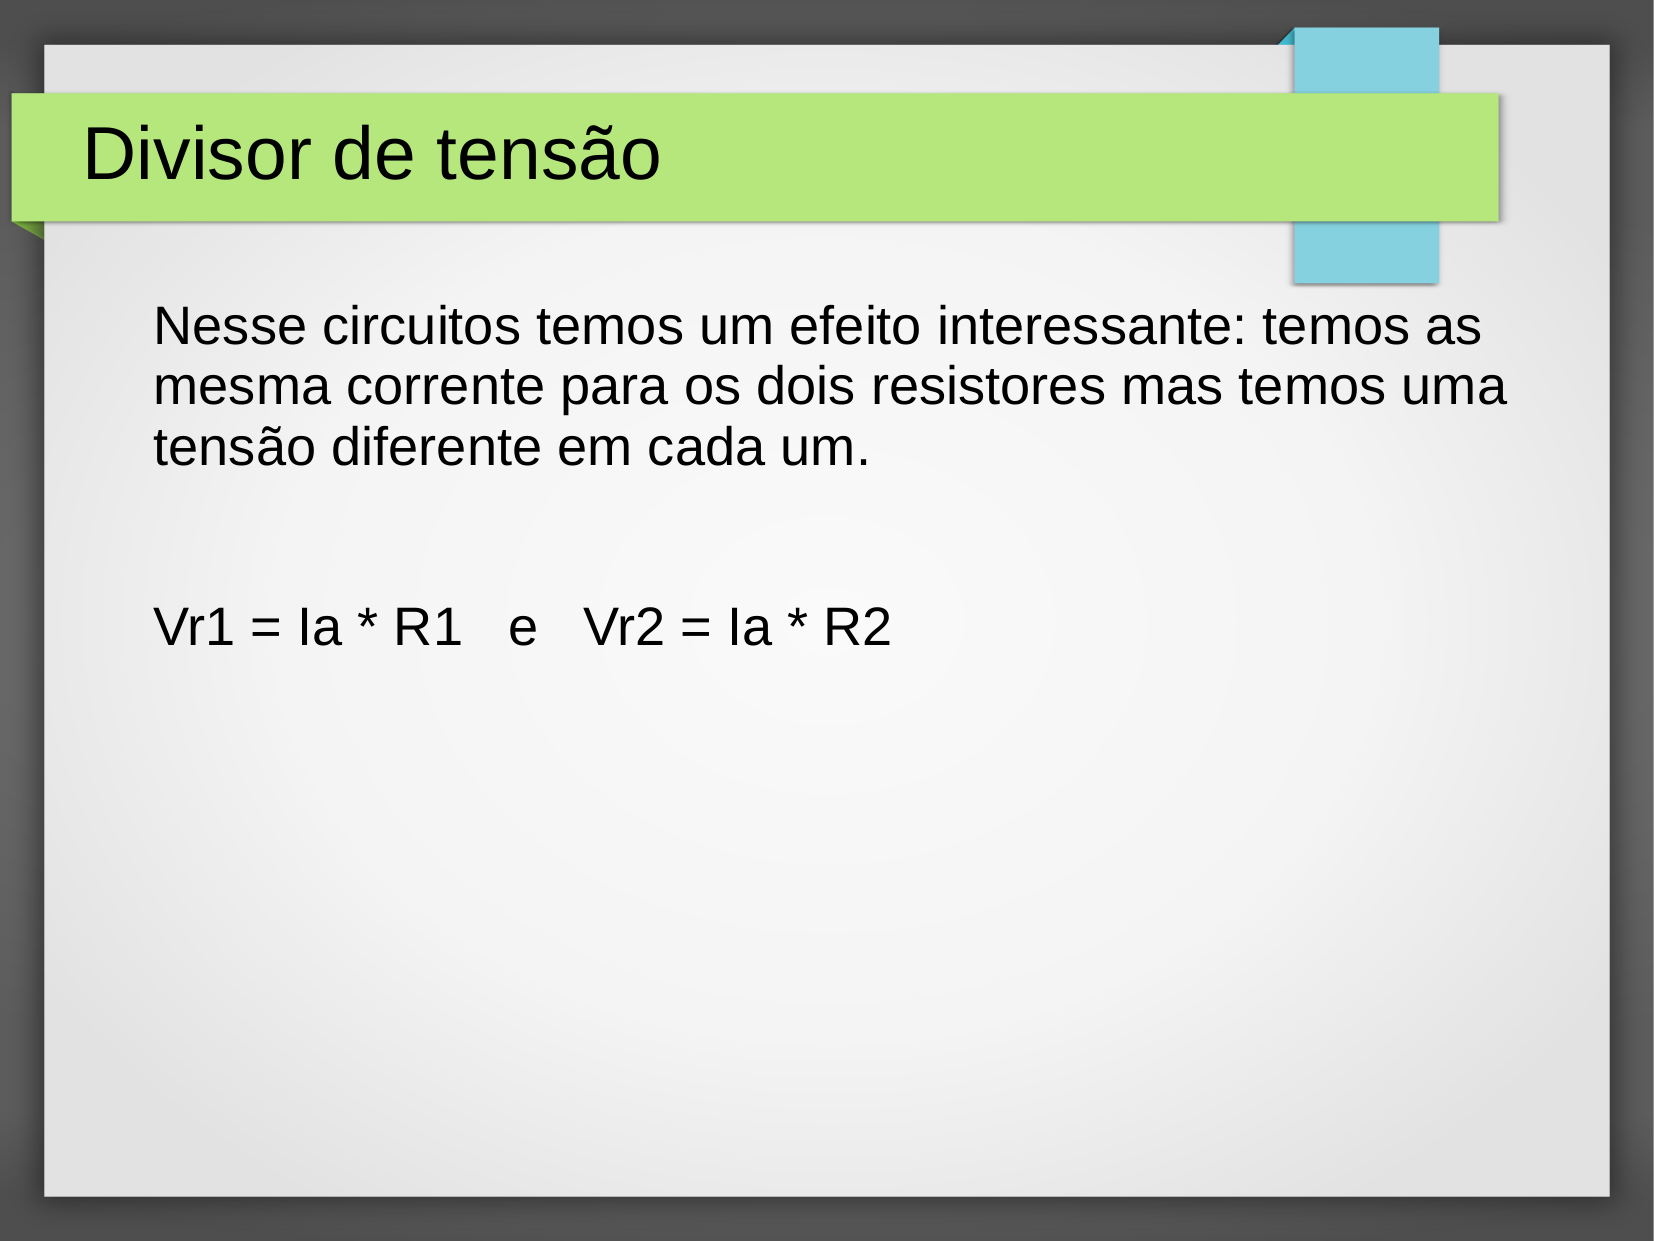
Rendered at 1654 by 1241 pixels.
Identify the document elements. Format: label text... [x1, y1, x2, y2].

list Nesse circuitos temos um efeito interessante: temos as mesma corrente para os dois resistores mas temos uma tensão diferente em cada um. Vr1 = Ia * R1 e Vr2 = Ia * R2 [82, 295, 1571, 1015]
picture [0, 0, 1654, 1241]
title Divisor de tensão [82, 94, 1264, 213]
